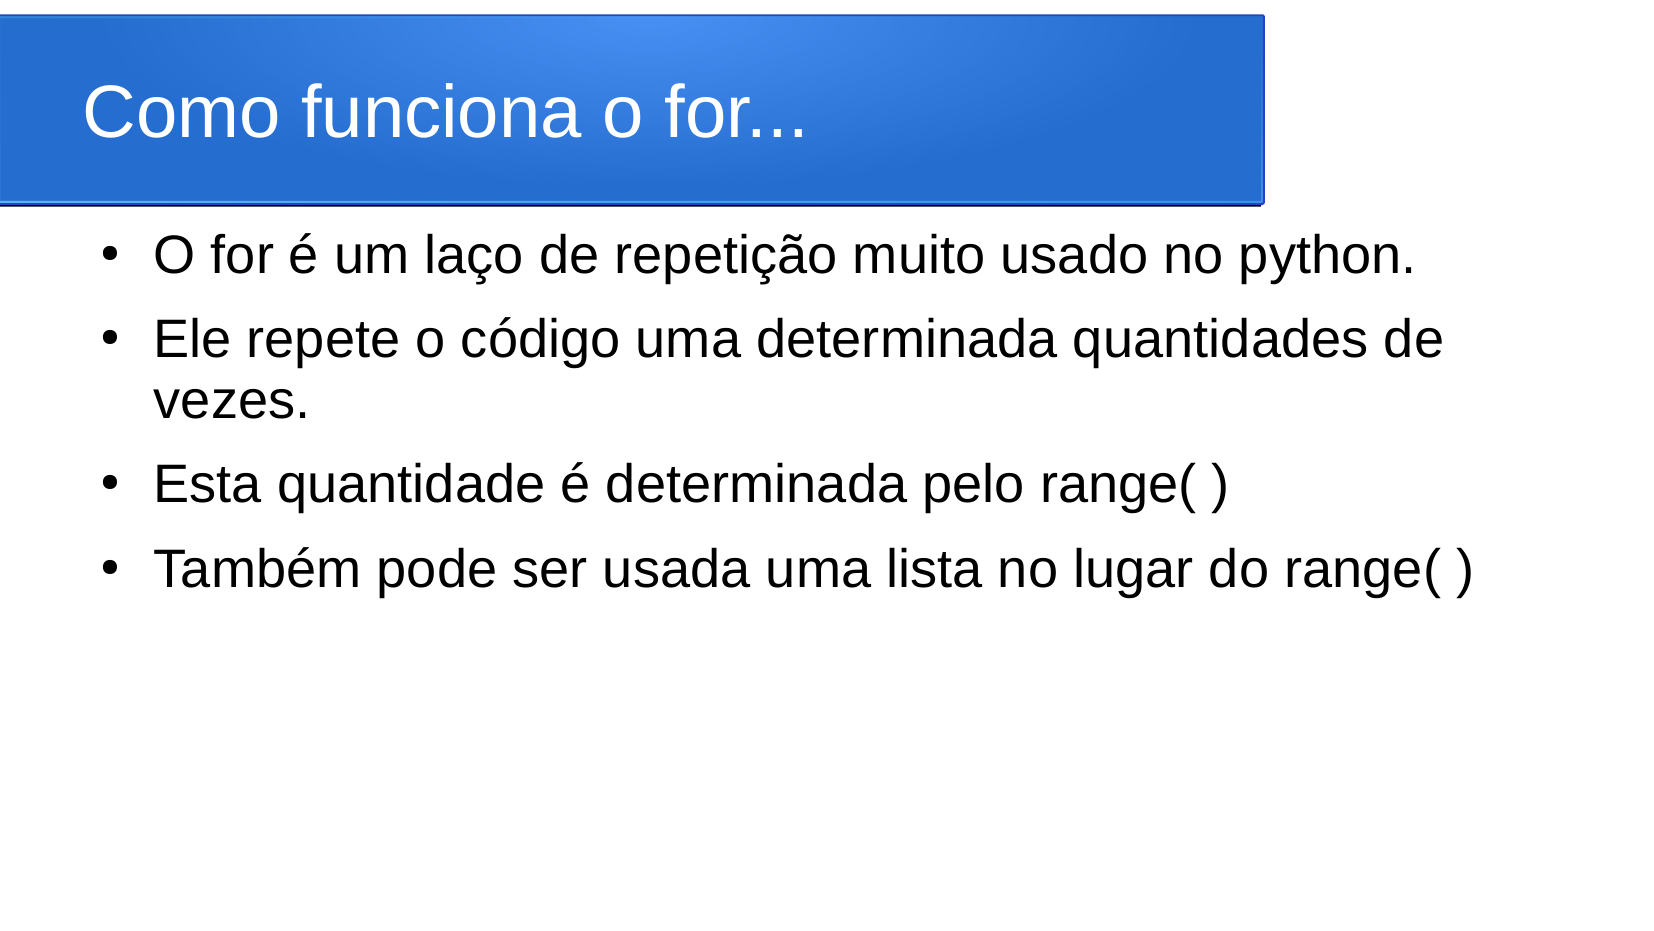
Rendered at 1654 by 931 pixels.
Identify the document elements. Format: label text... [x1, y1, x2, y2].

list O for é um laço de repetição muito usado no python. Ele repete o código uma determinada quantidades de vezes. Esta quantidade é determinada pelo range( ) Também pode ser usada uma lista no lugar do range( ) [82, 224, 1571, 764]
title Como funciona o for... [82, 35, 1235, 189]
